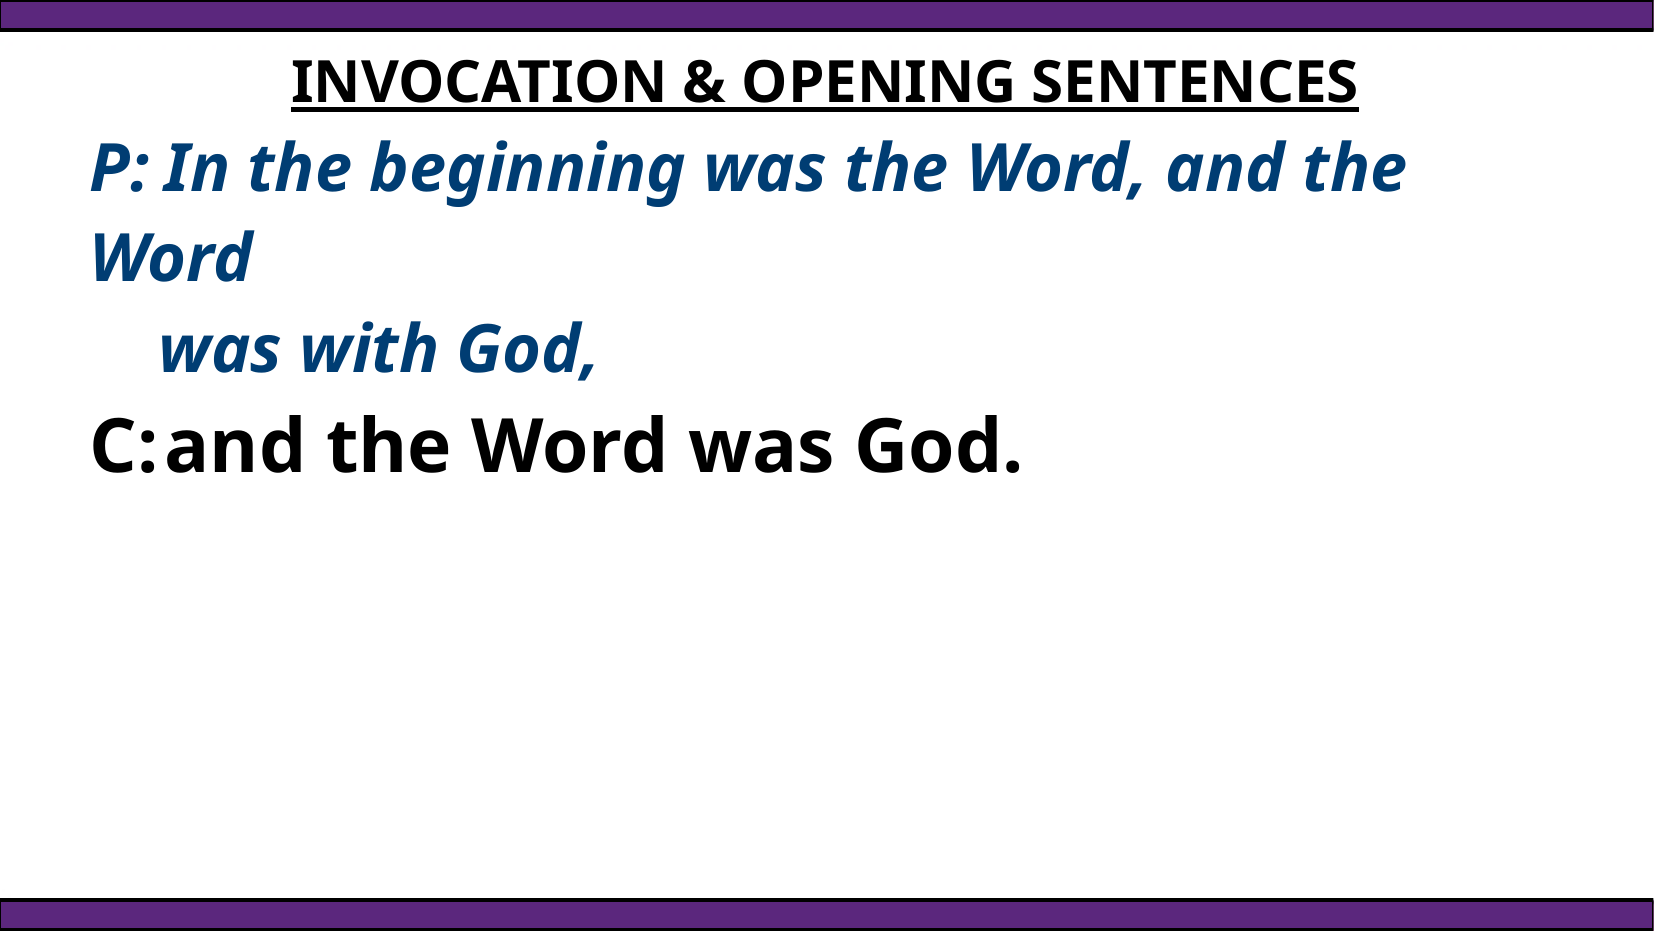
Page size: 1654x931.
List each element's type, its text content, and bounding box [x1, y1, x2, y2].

text_box [0, 0, 1654, 31]
text_box INVOCATION & OPENING SENTENCES P: In the beginning was the Word, and the Word was with God, C: and the Word was God. [75, 33, 1576, 403]
picture [0, 31, 1654, 900]
text_box [0, 900, 1654, 931]
